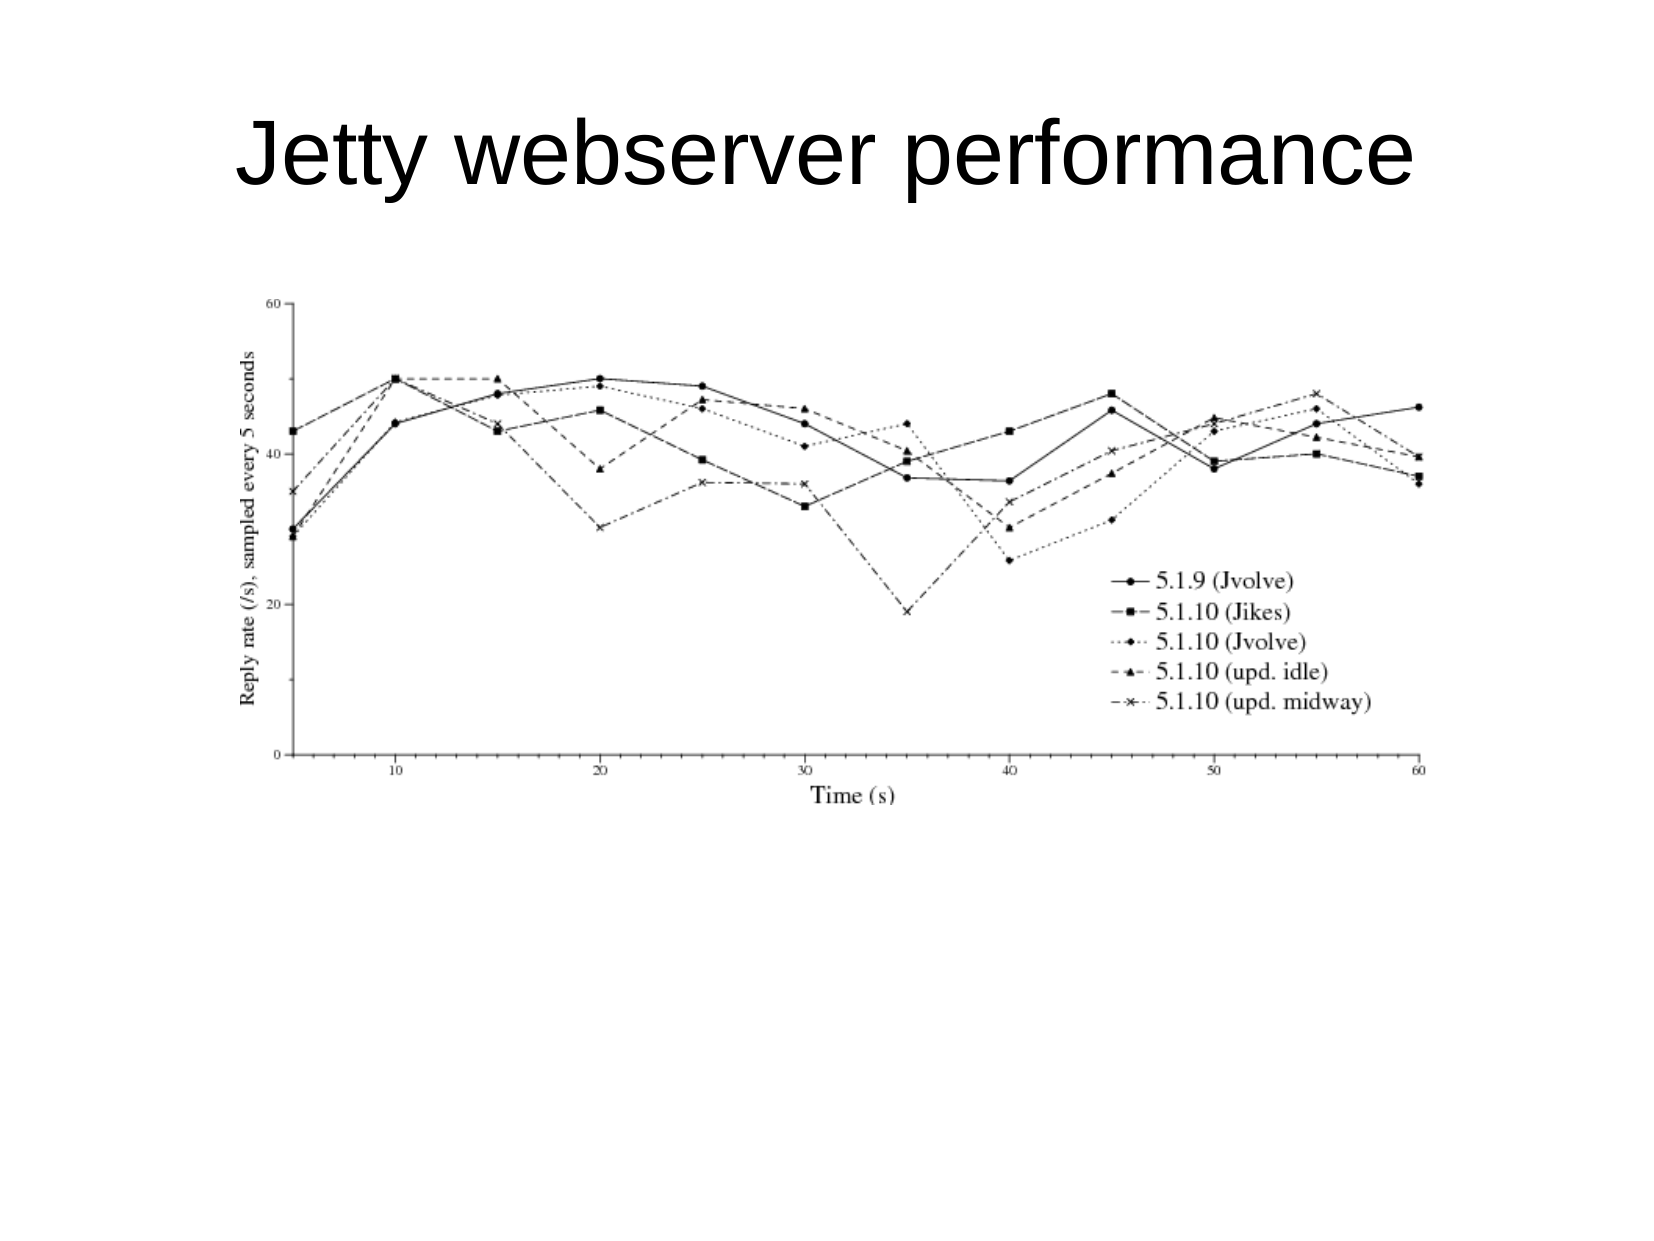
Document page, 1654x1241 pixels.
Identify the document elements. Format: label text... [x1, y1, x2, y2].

picture [240, 299, 1427, 805]
title Jetty webserver performance [82, 49, 1571, 257]
